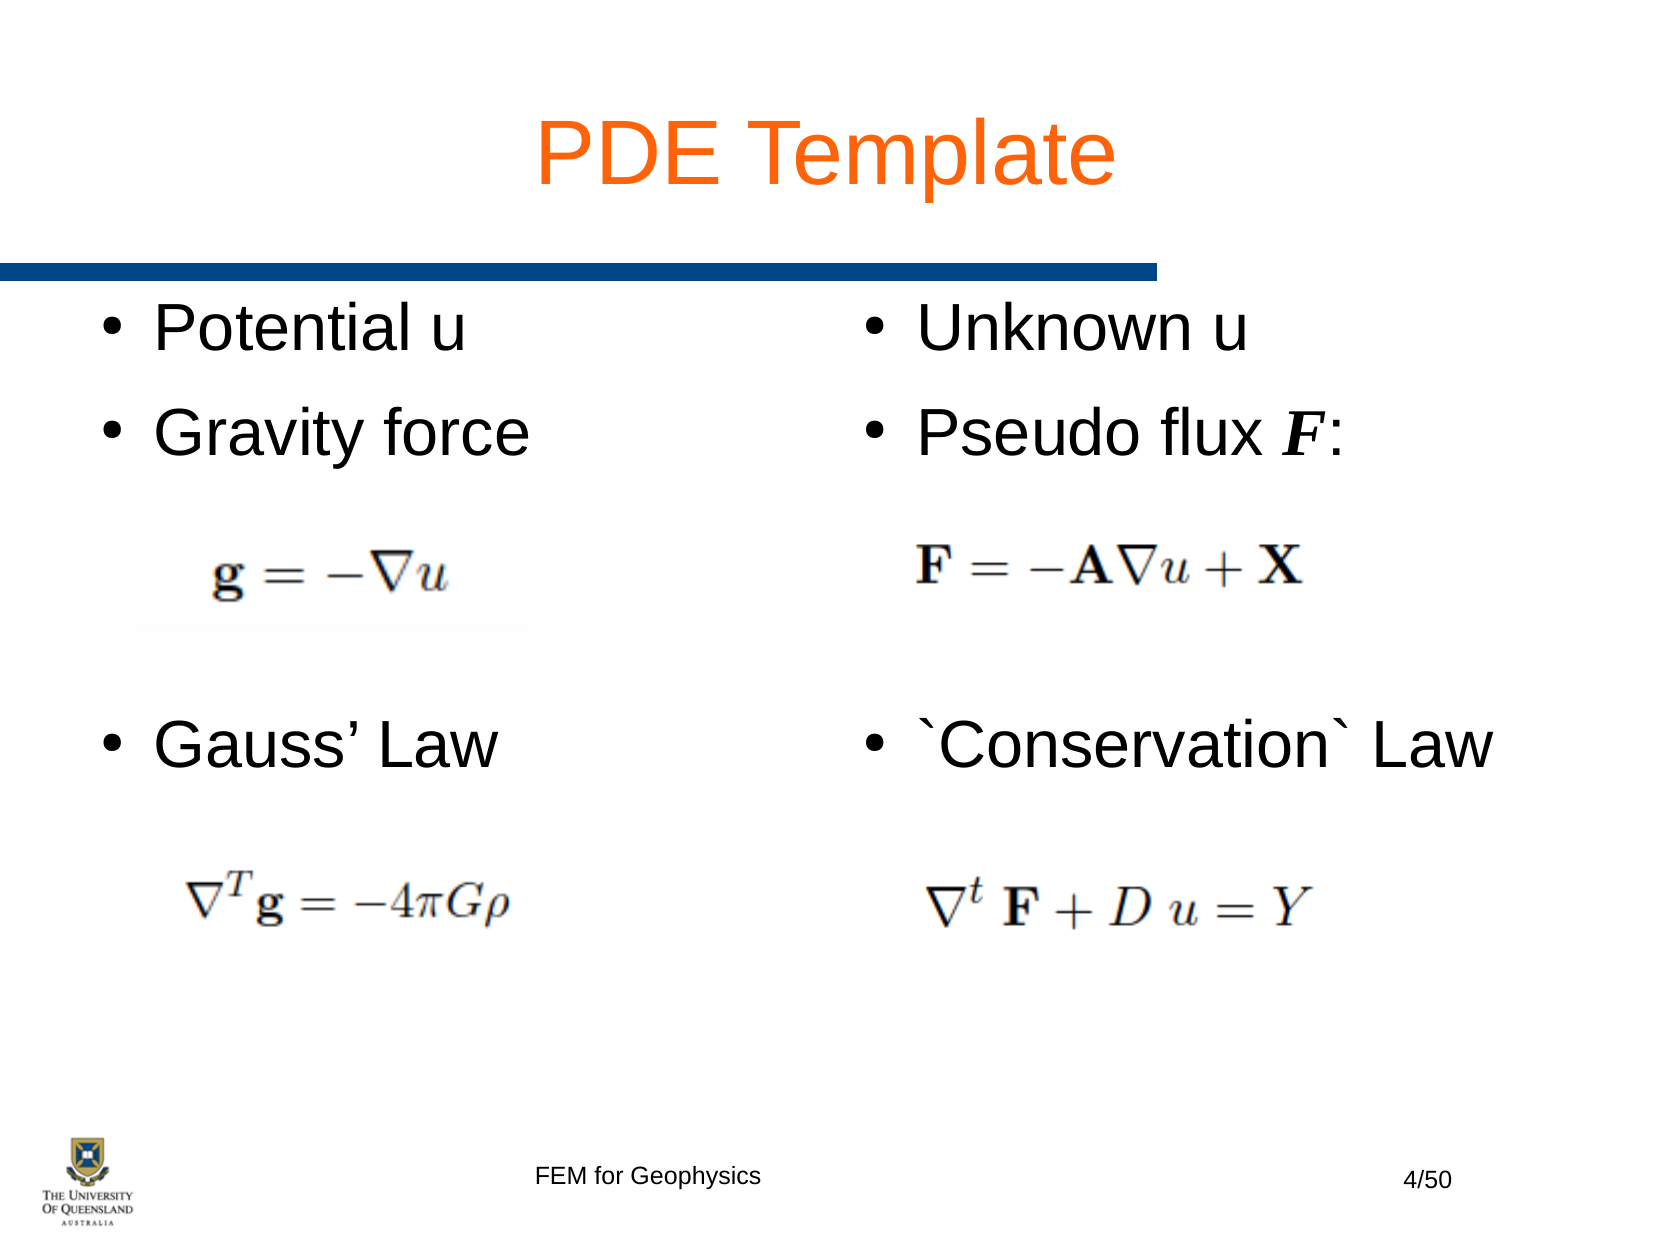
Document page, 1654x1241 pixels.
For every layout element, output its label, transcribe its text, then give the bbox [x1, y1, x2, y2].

picture [35, 1133, 142, 1235]
picture [885, 531, 1336, 628]
picture [136, 500, 527, 632]
list Unknown u Pseudo flux F: `Conservation` Law [845, 290, 1572, 1010]
picture [891, 853, 1342, 950]
list Potential u Gravity force Gauss’ Law [82, 290, 809, 1010]
picture [161, 832, 583, 964]
title PDE Template [82, 49, 1571, 257]
